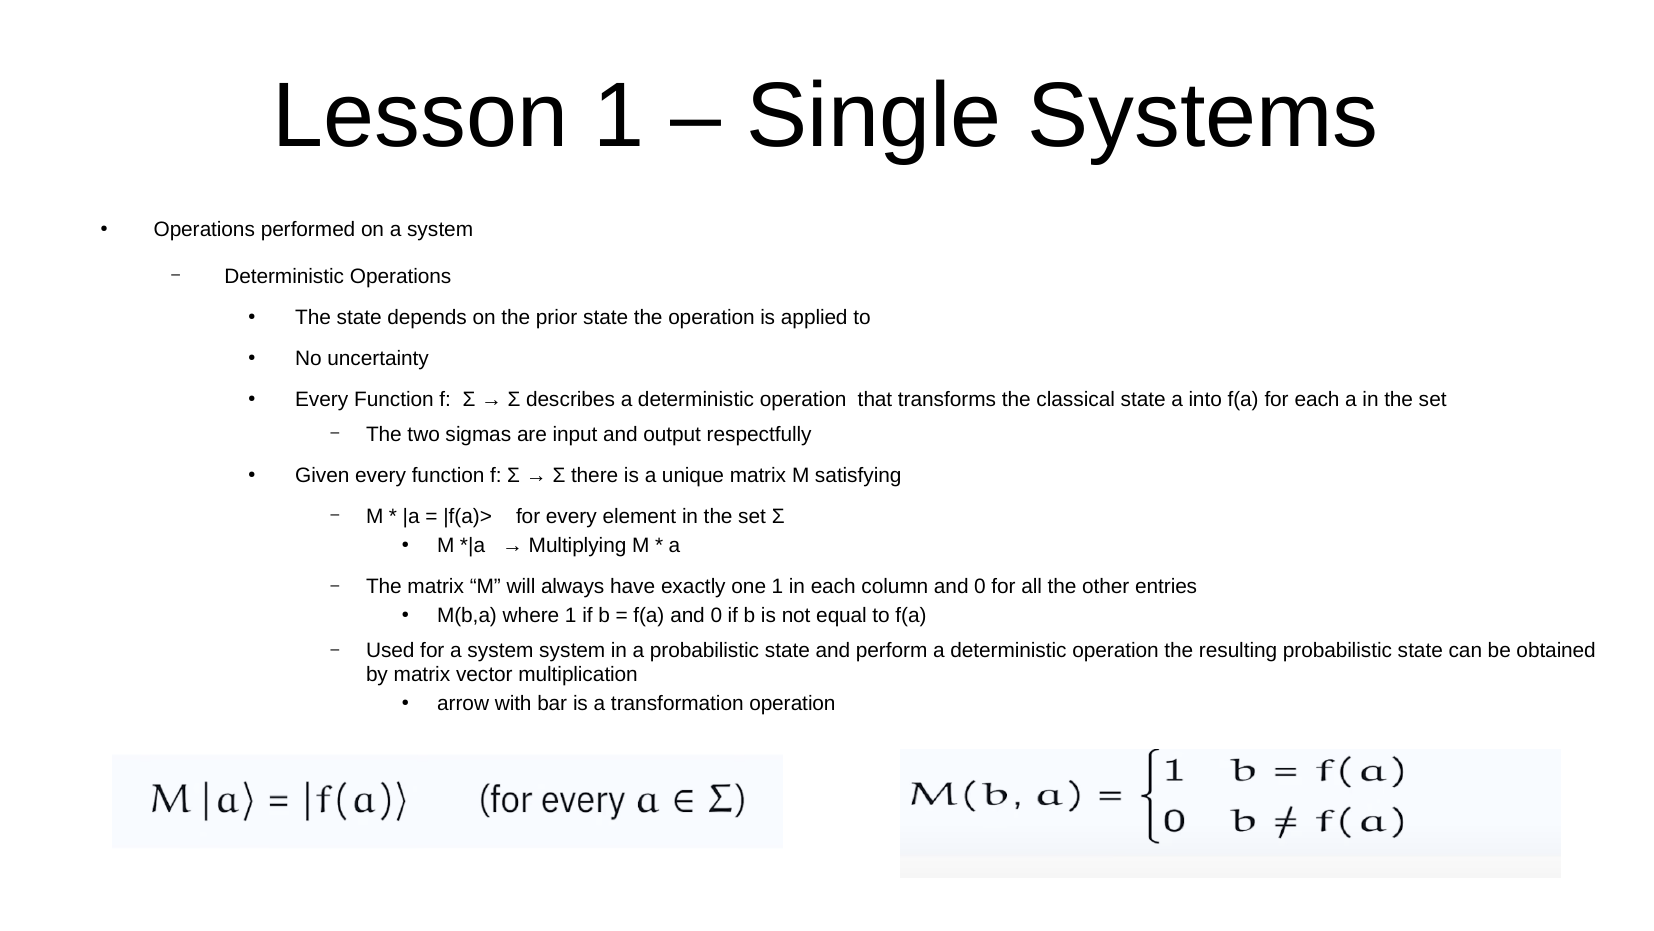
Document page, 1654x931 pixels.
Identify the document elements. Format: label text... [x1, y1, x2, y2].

title Lesson 1 – Single Systems [82, 37, 1571, 193]
list Operations performed on a system Deterministic Operations The state depends on the prior state the operation is applied to No uncertainty Every Function f: Σ → Σ describes a deterministic operation that transforms the classical state a into f(a) for each a in the set The two sigmas are input and output respectfully Given every function f: Σ → Σ there is a unique matrix M satisfying M * |a = |f(a)> for every element in the set Σ M *|a → Multiplying M * a The matrix “M” will always have exactly one 1 in each column and 0 for all the other entries M(b,a) where 1 if b = f(a) and 0 if b is not equal to f(a) Used for a system system in a probabilistic state and perform a deterministic operation the resulting probabilistic state can be obtained by matrix vector multiplication arrow with bar is a transformation operation [82, 217, 1613, 901]
picture [900, 749, 1561, 878]
picture [112, 749, 783, 864]
